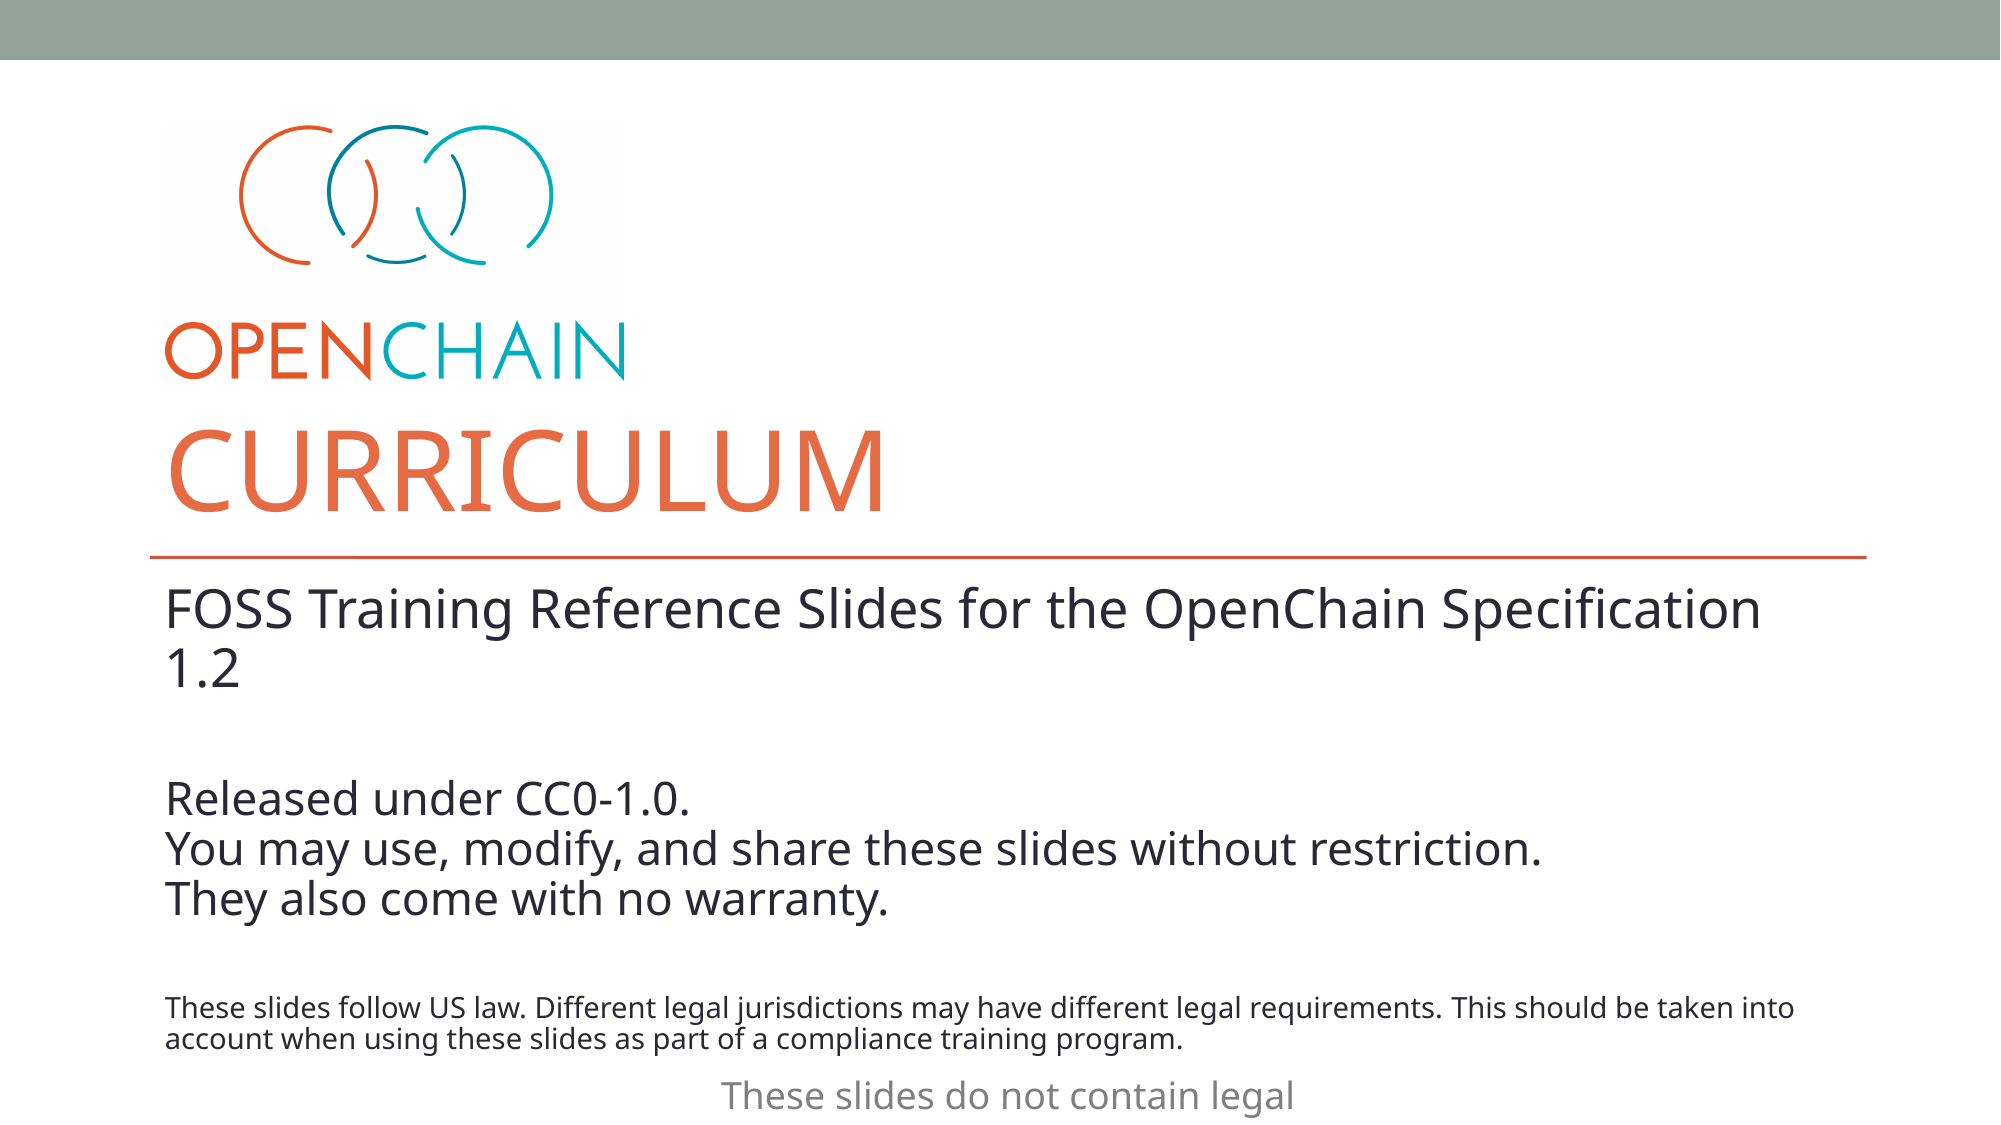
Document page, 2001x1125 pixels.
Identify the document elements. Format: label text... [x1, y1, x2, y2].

text_box FOSS Training Reference Slides for the OpenChain Specification 1.2 Released under CC0-1.0. You may use, modify, and share these slides without restriction. They also come with no warranty. These slides follow US law. Different legal jurisdictions may have different legal requirements. This should be taken into account when using these slides as part of a compliance training program. [150, 575, 1866, 1031]
picture [165, 125, 624, 381]
text_box CURRICULUM [150, 224, 1867, 541]
